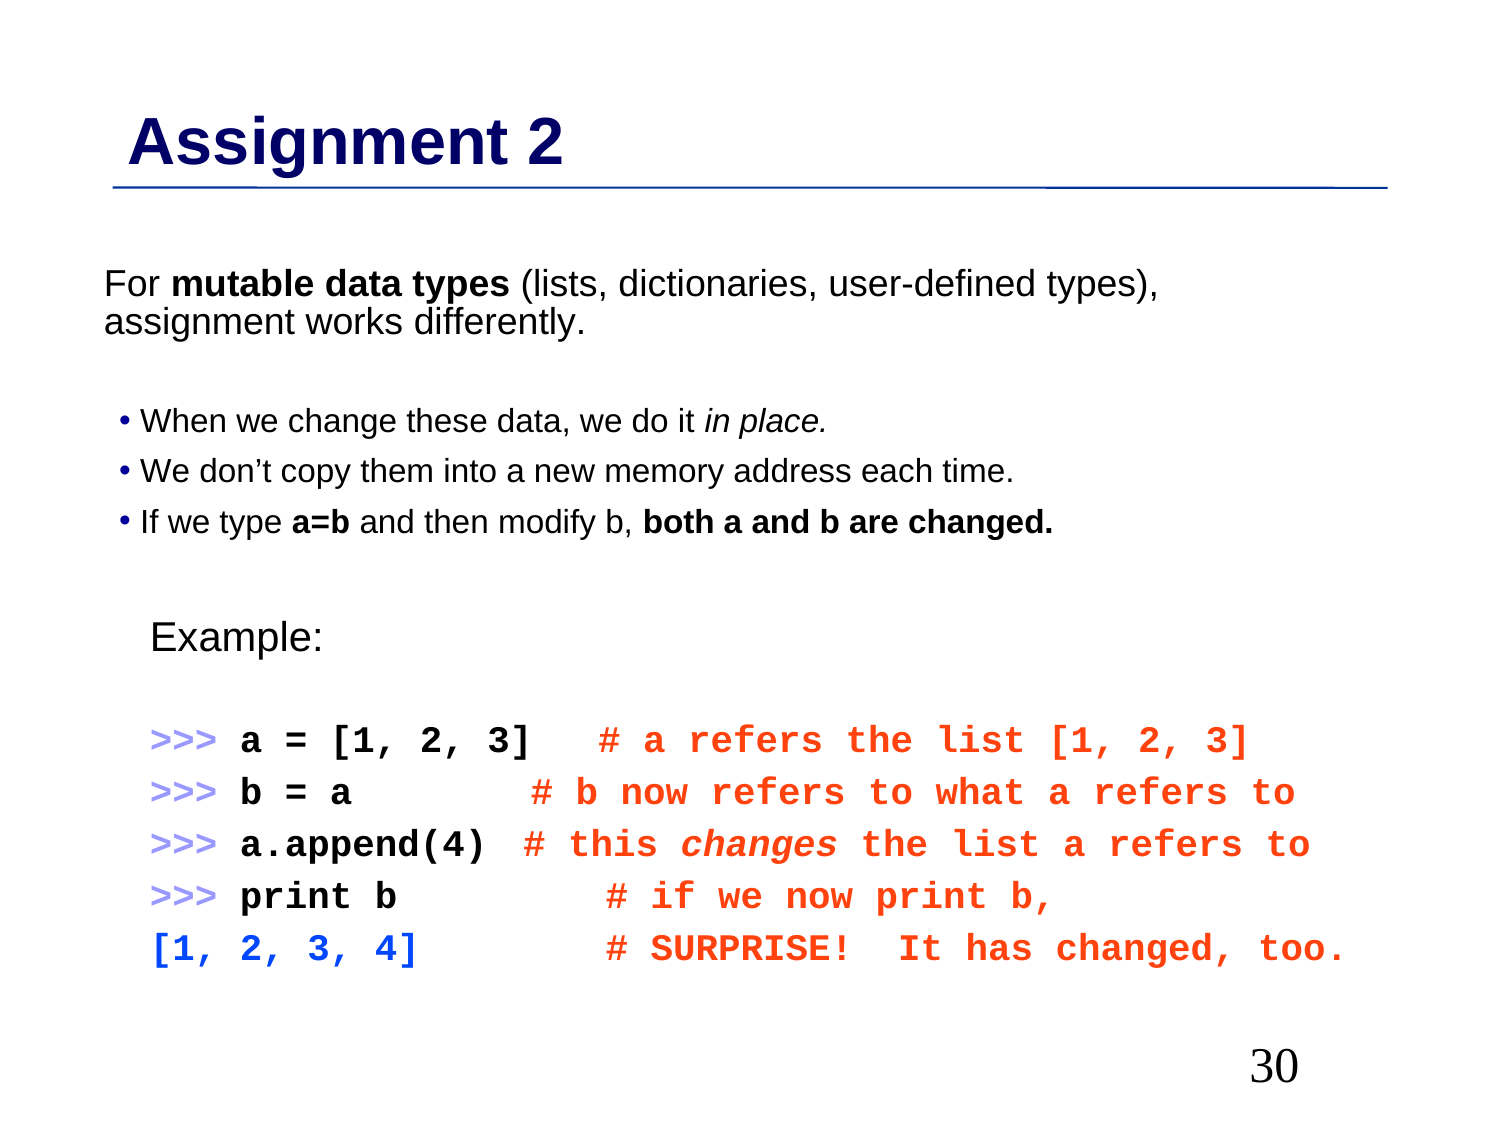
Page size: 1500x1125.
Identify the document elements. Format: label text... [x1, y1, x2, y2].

text_box For mutable data types (lists, dictionaries, user-defined types), assignment works differently. [104, 266, 1320, 361]
text_box <number> [1074, 994, 1387, 1125]
title Assignment 2 [112, 89, 1388, 185]
text_box Example: >>> a = [1, 2, 3] # a refers the list [1, 2, 3] >>> b = a # b now refers to what a refers to >>> a.append(4) # this changes the list a refers to >>> print b # if we now print b, [1, 2, 3, 4] # SURPRISE! It has changed, too. [0, 605, 1411, 979]
list When we change these data, we do it in place. We don’t copy them into a new memory address each time. If we type a=b and then modify b, both a and b are changed. [104, 337, 1380, 601]
